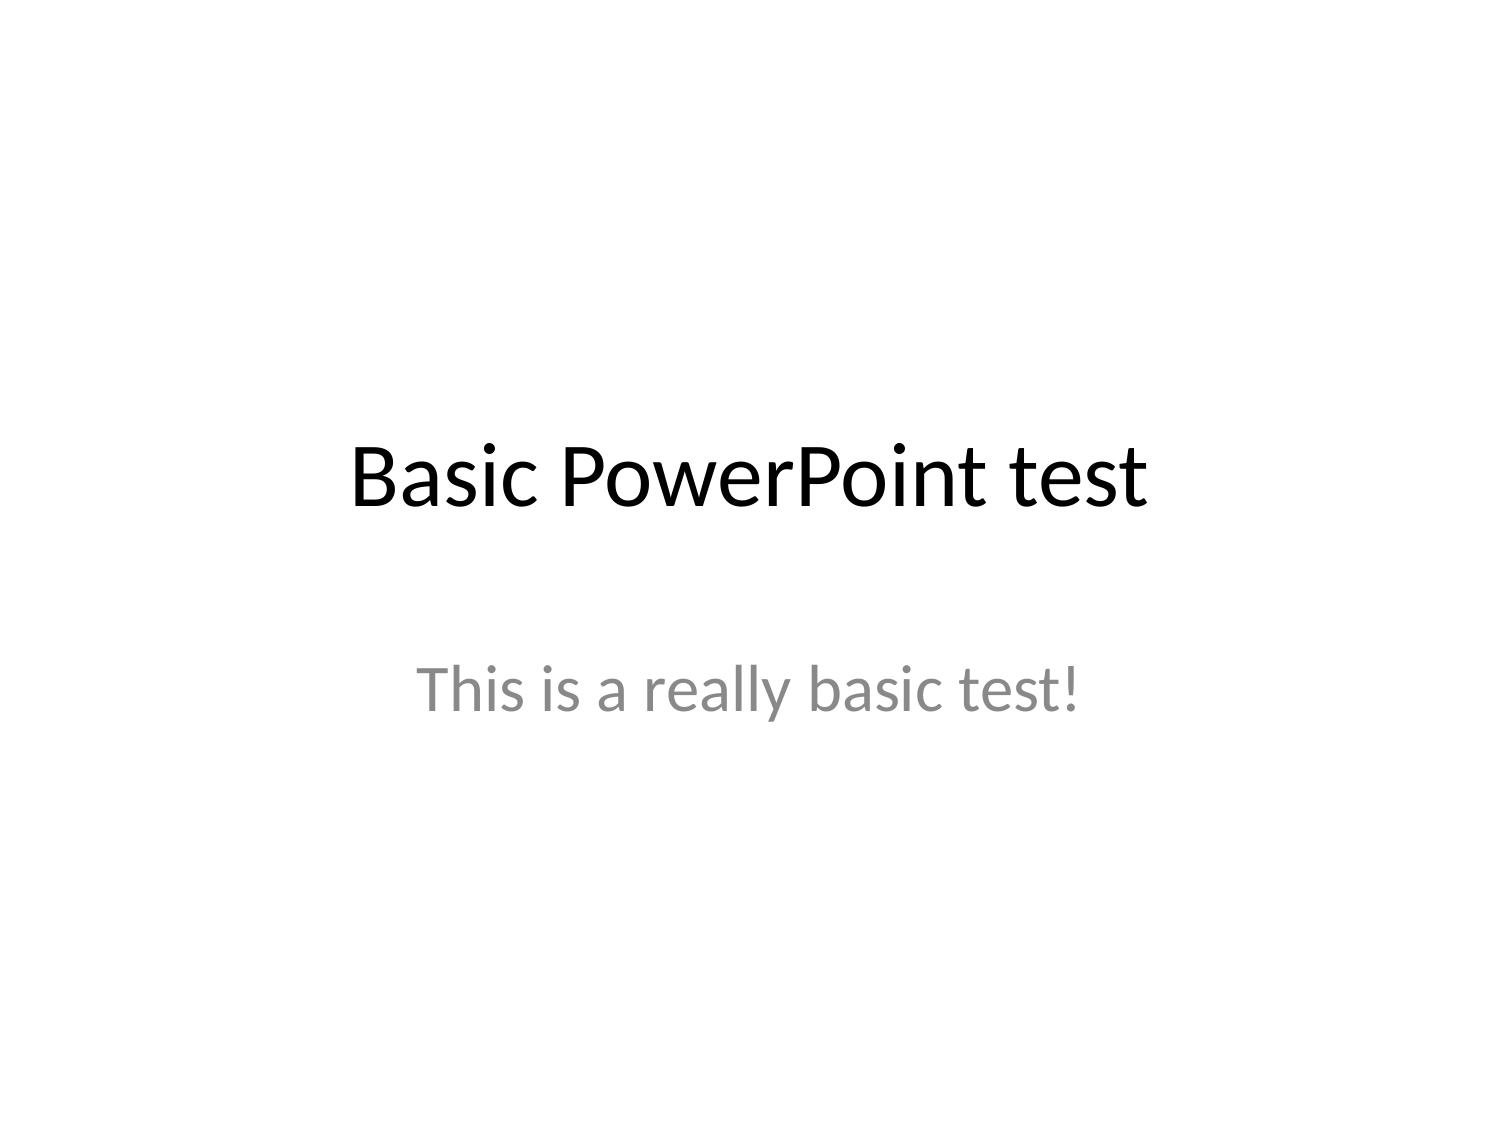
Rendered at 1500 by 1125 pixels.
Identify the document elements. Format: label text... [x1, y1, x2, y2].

subtitle This is a really basic test! [225, 637, 1276, 925]
title Basic PowerPoint test [112, 349, 1388, 591]
